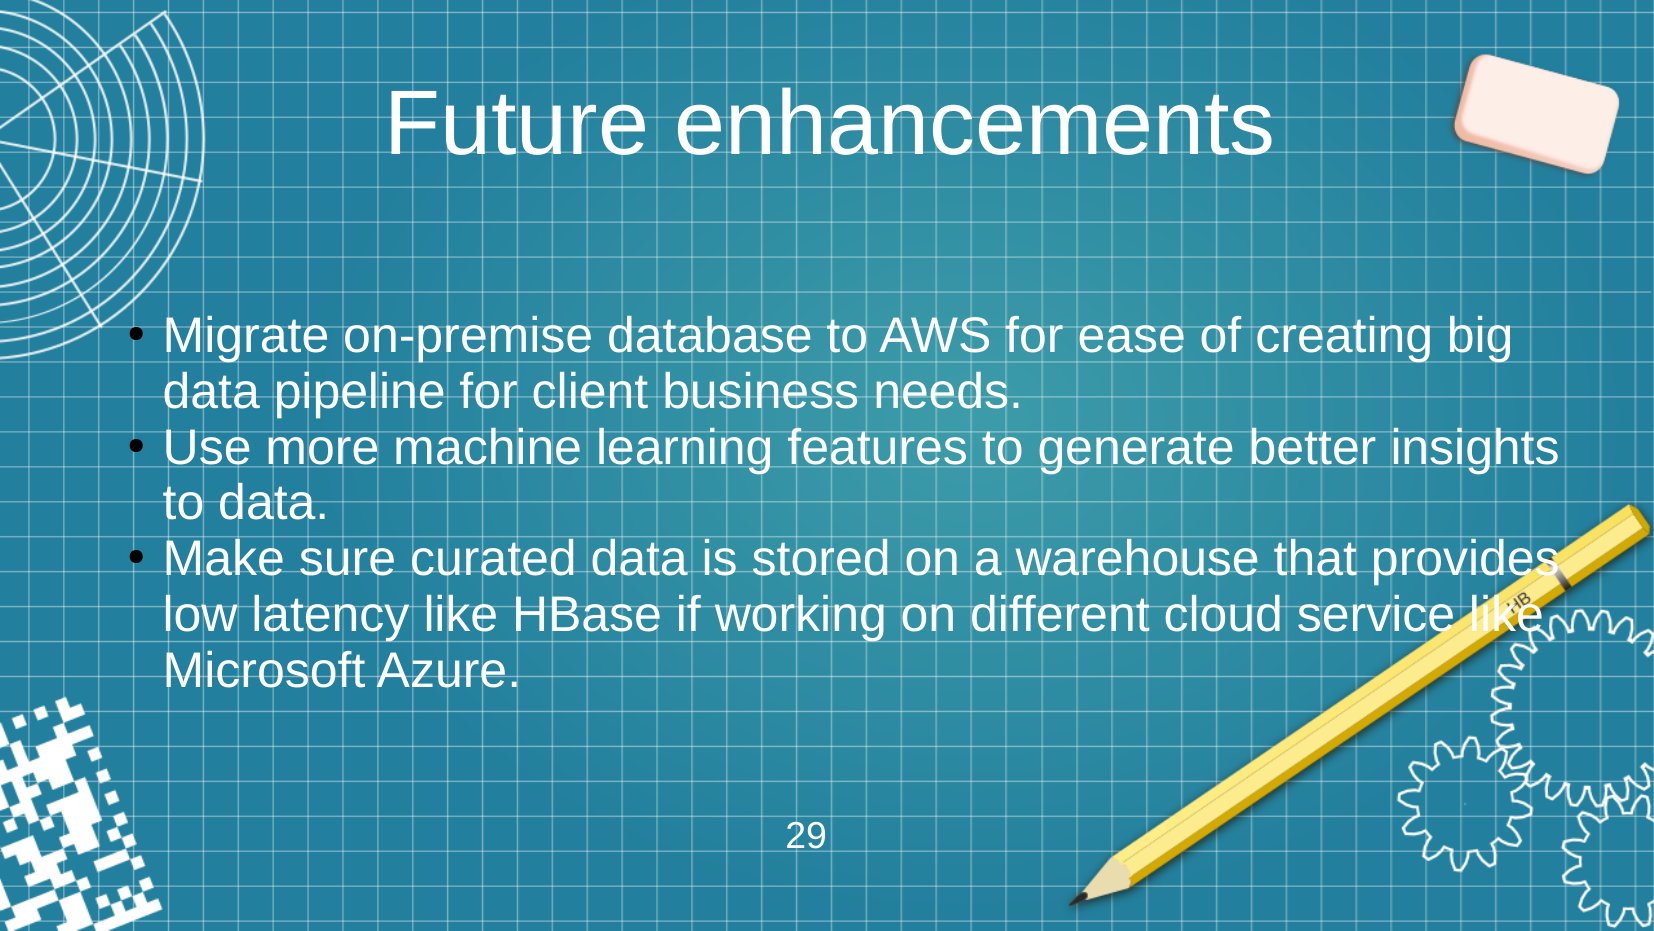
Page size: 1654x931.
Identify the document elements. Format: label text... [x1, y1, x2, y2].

text_box <number> [675, 806, 938, 863]
title Future enhancements [86, 57, 1576, 188]
text_box Migrate on-premise database to AWS for ease of creating big data pipeline for client business needs. Use more machine learning features to generate better insights to data. Make sure curated data is stored on a warehouse that provides low latency like HBase if working on different cloud service like Microsoft Azure. [112, 300, 1587, 751]
picture [0, 0, 1654, 931]
